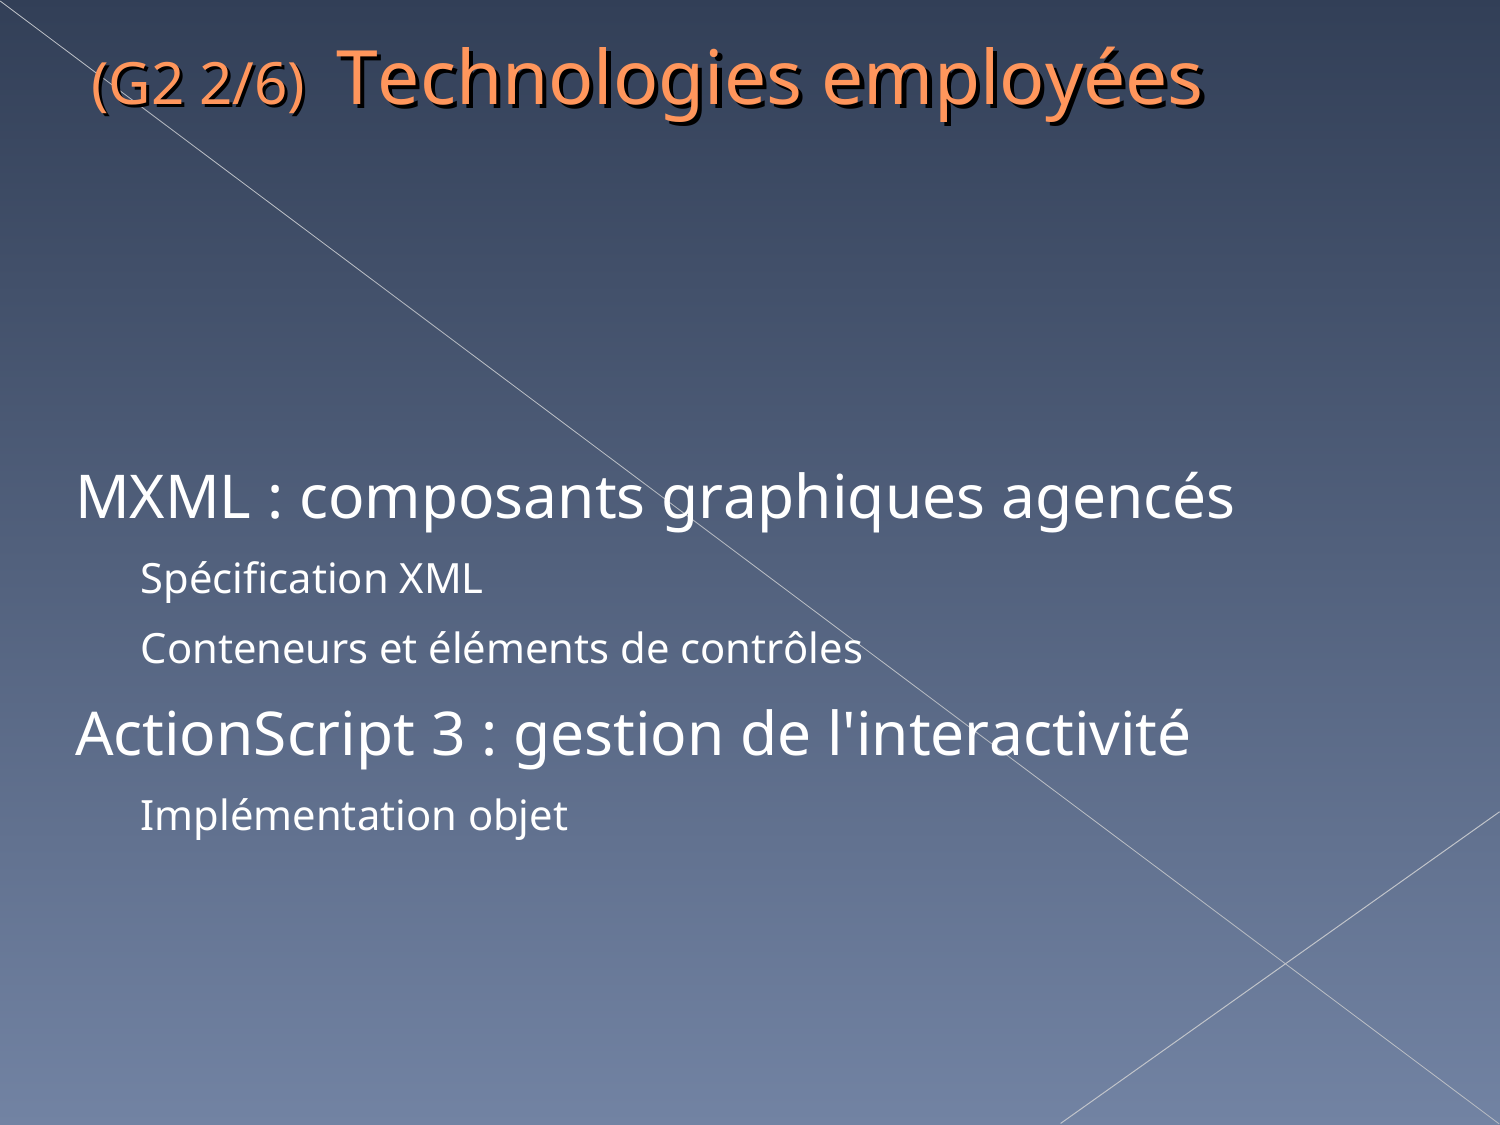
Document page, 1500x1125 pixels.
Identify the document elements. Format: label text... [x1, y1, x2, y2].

text_box MXML : composants graphiques agencés Spécification XML Conteneurs et éléments de contrôles ActionScript 3 : gestion de l'interactivité Implémentation objet [75, 308, 1426, 1060]
title (G2 2/6) Technologies employées [0, 43, 1270, 311]
